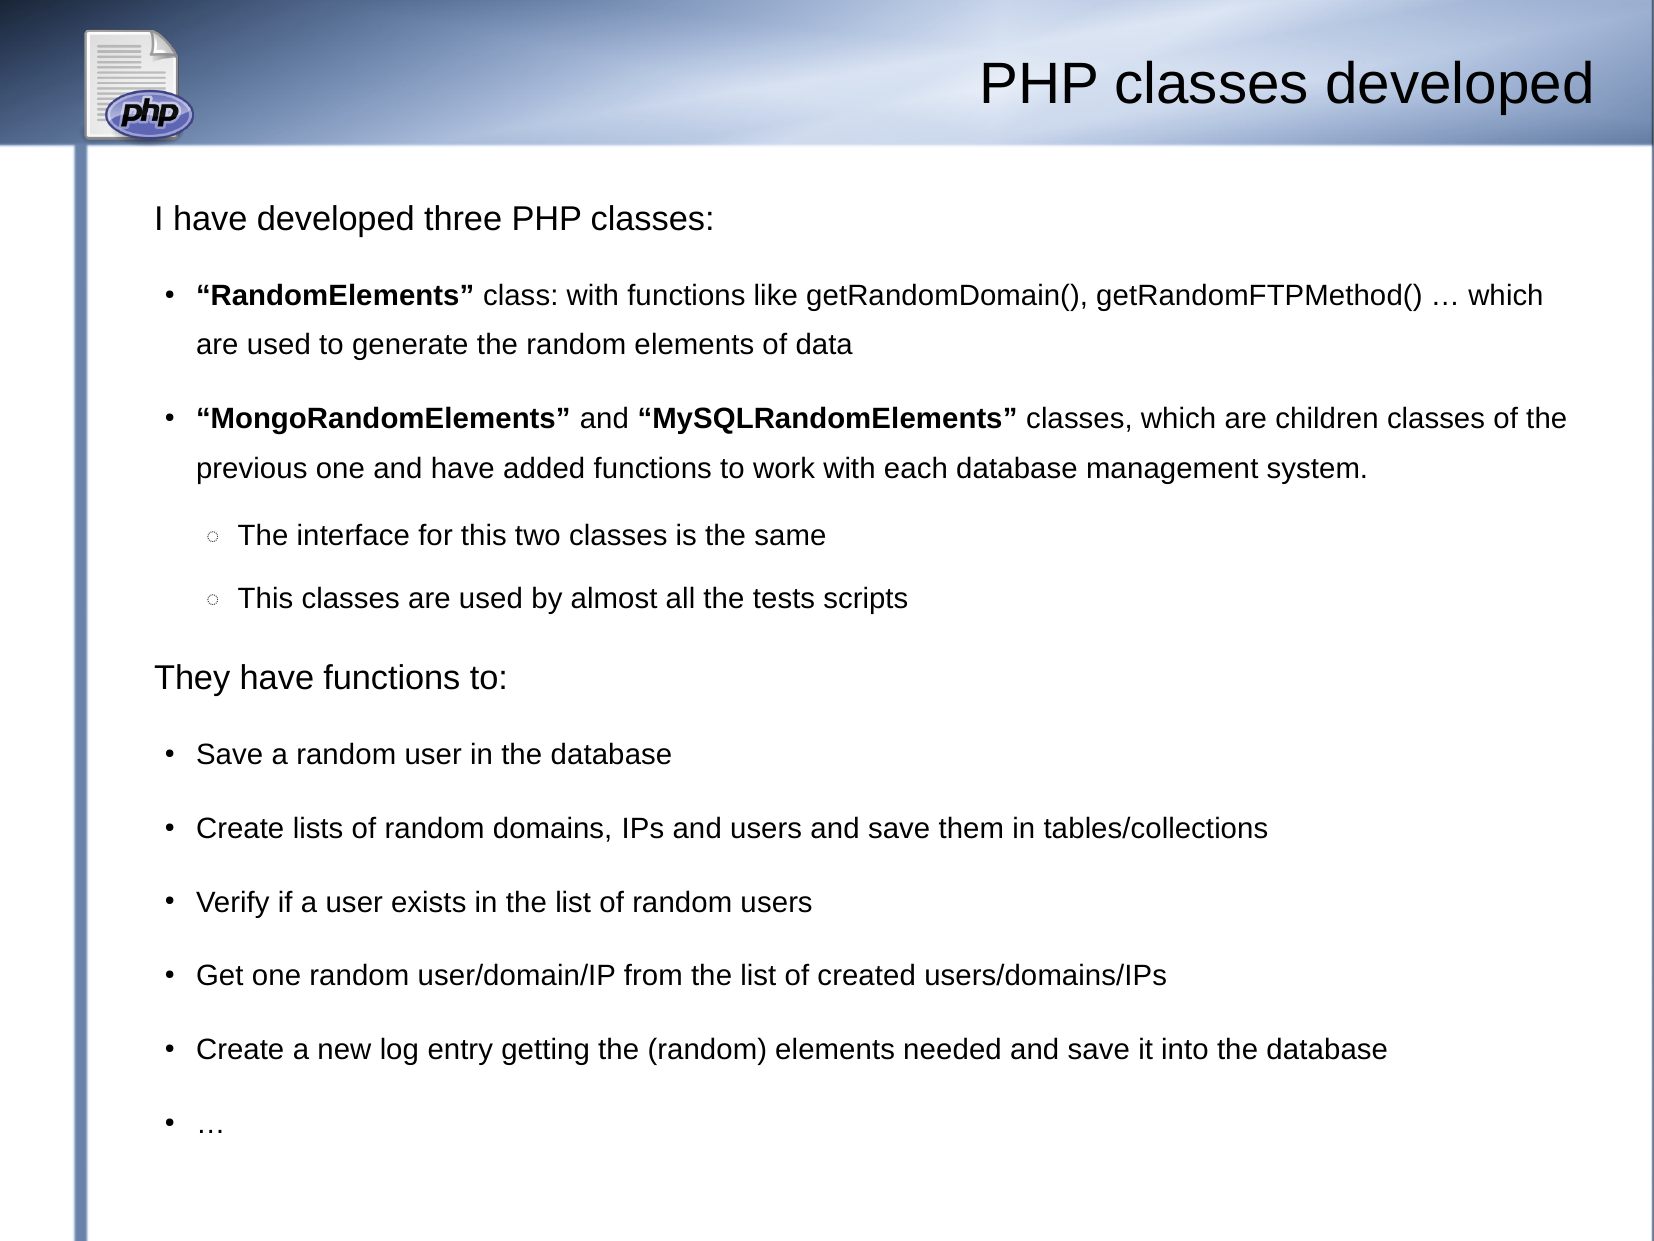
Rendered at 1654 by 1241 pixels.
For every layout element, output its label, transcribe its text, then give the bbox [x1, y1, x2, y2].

list I have developed three PHP classes: “RandomElements” class: with functions like getRandomDomain(), getRandomFTPMethod() … which are used to generate the random elements of data “MongoRandomElements” and “MySQLRandomElements” classes, which are children classes of the previous one and have added functions to work with each database management system. The interface for this two classes is the same This classes are used by almost all the tests scripts They have functions to: Save a random user in the database Create lists of random domains, IPs and users and save them in tables/collections Verify if a user exists in the list of random users Get one random user/domain/IP from the list of created users/domains/IPs Create a new log entry getting the (random) elements needed and save it into the database … [154, 180, 1596, 1146]
picture [0, 0, 1654, 1241]
title PHP classes developed [194, 49, 1596, 118]
